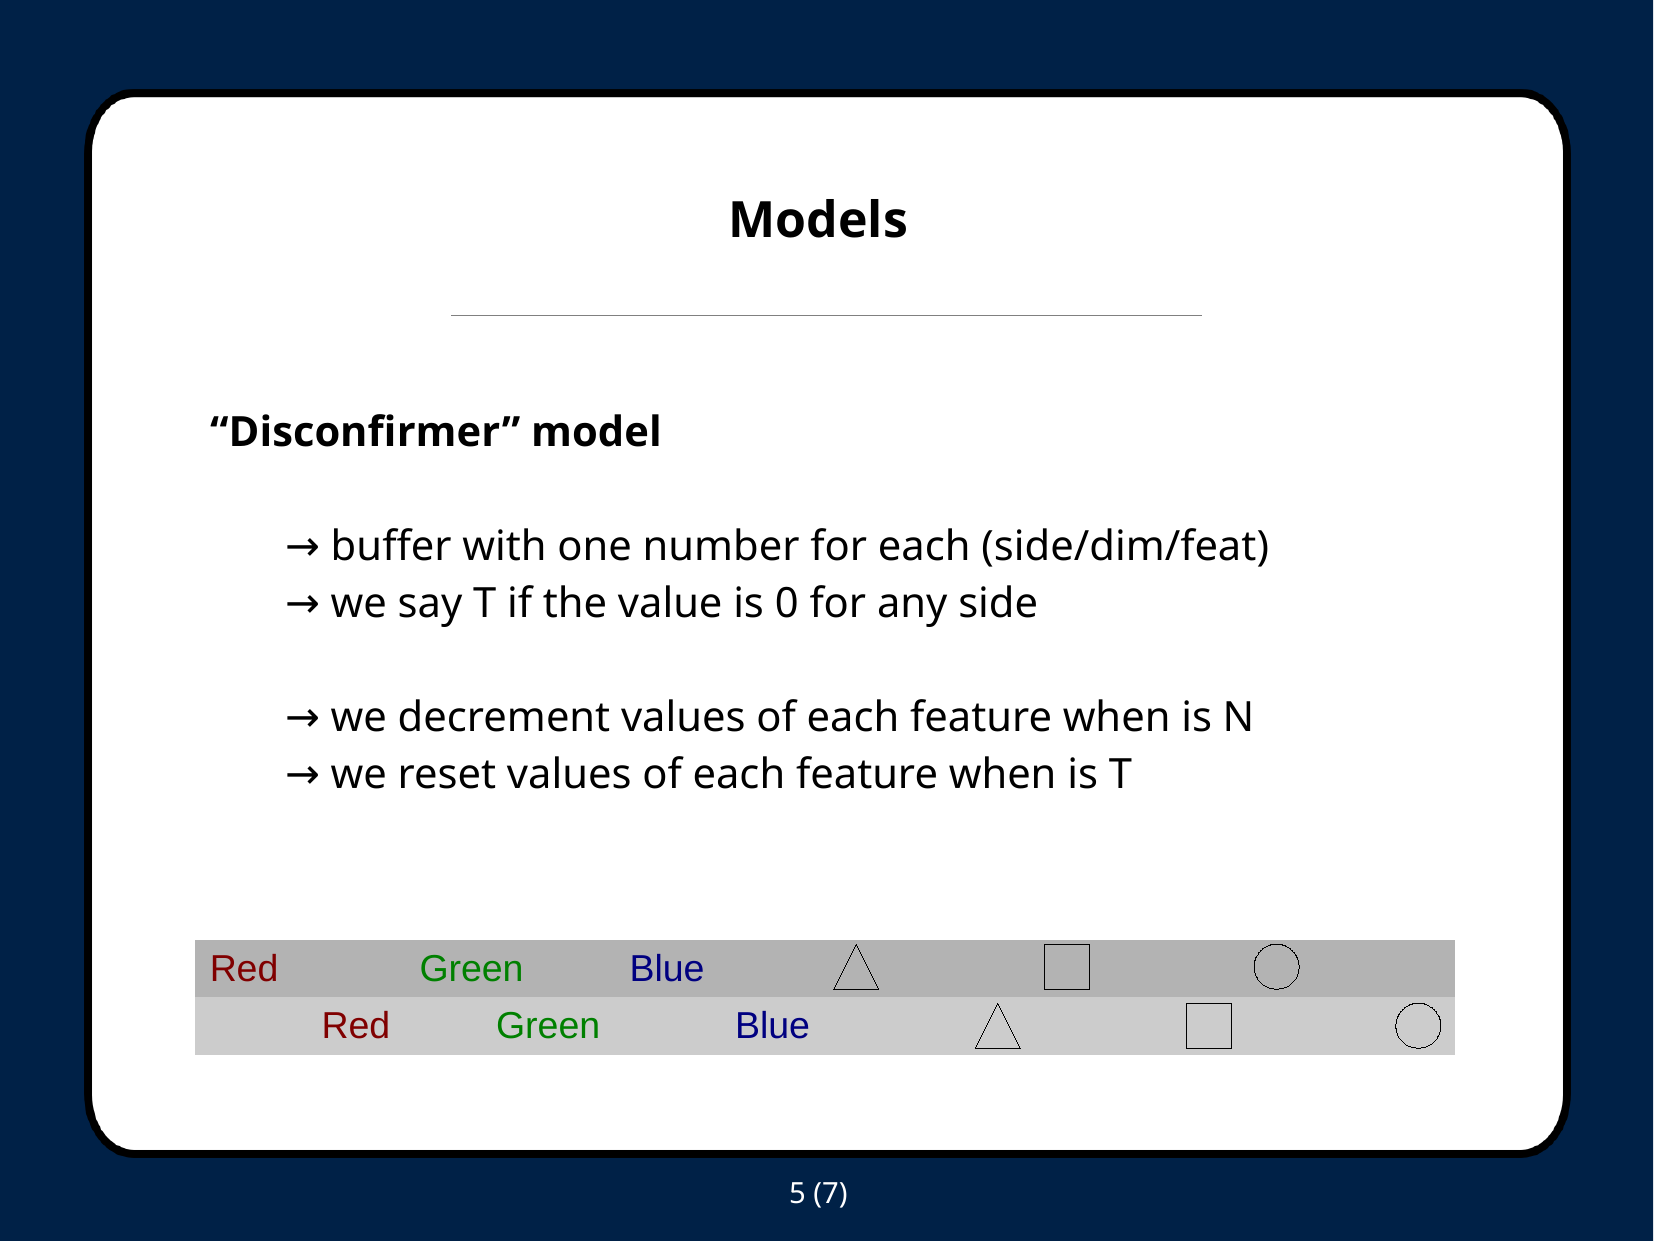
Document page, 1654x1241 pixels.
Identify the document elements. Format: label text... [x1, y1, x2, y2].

table_header Green [405, 940, 615, 997]
table_header Red [195, 940, 405, 997]
table_header [825, 940, 1035, 997]
table_cell Green [405, 997, 615, 1055]
table_cell [1244, 997, 1455, 1055]
picture [0, 0, 1654, 1241]
title Models [74, 188, 1562, 247]
table_header [1244, 940, 1455, 997]
title “Disconfirmer” model → buffer with one number for each (side/dim/feat) → we say T if the value is 0 for any side → we decrement values of each feature when is N → we reset values of each feature when is T [210, 375, 1441, 886]
table_cell [1035, 997, 1244, 1055]
table_header Blue [615, 940, 825, 997]
table_header [1035, 940, 1244, 997]
table_cell Blue [615, 997, 825, 1055]
title 5 (7) [74, 1170, 1562, 1214]
table_cell Red [195, 997, 405, 1055]
table_cell [825, 997, 1035, 1055]
